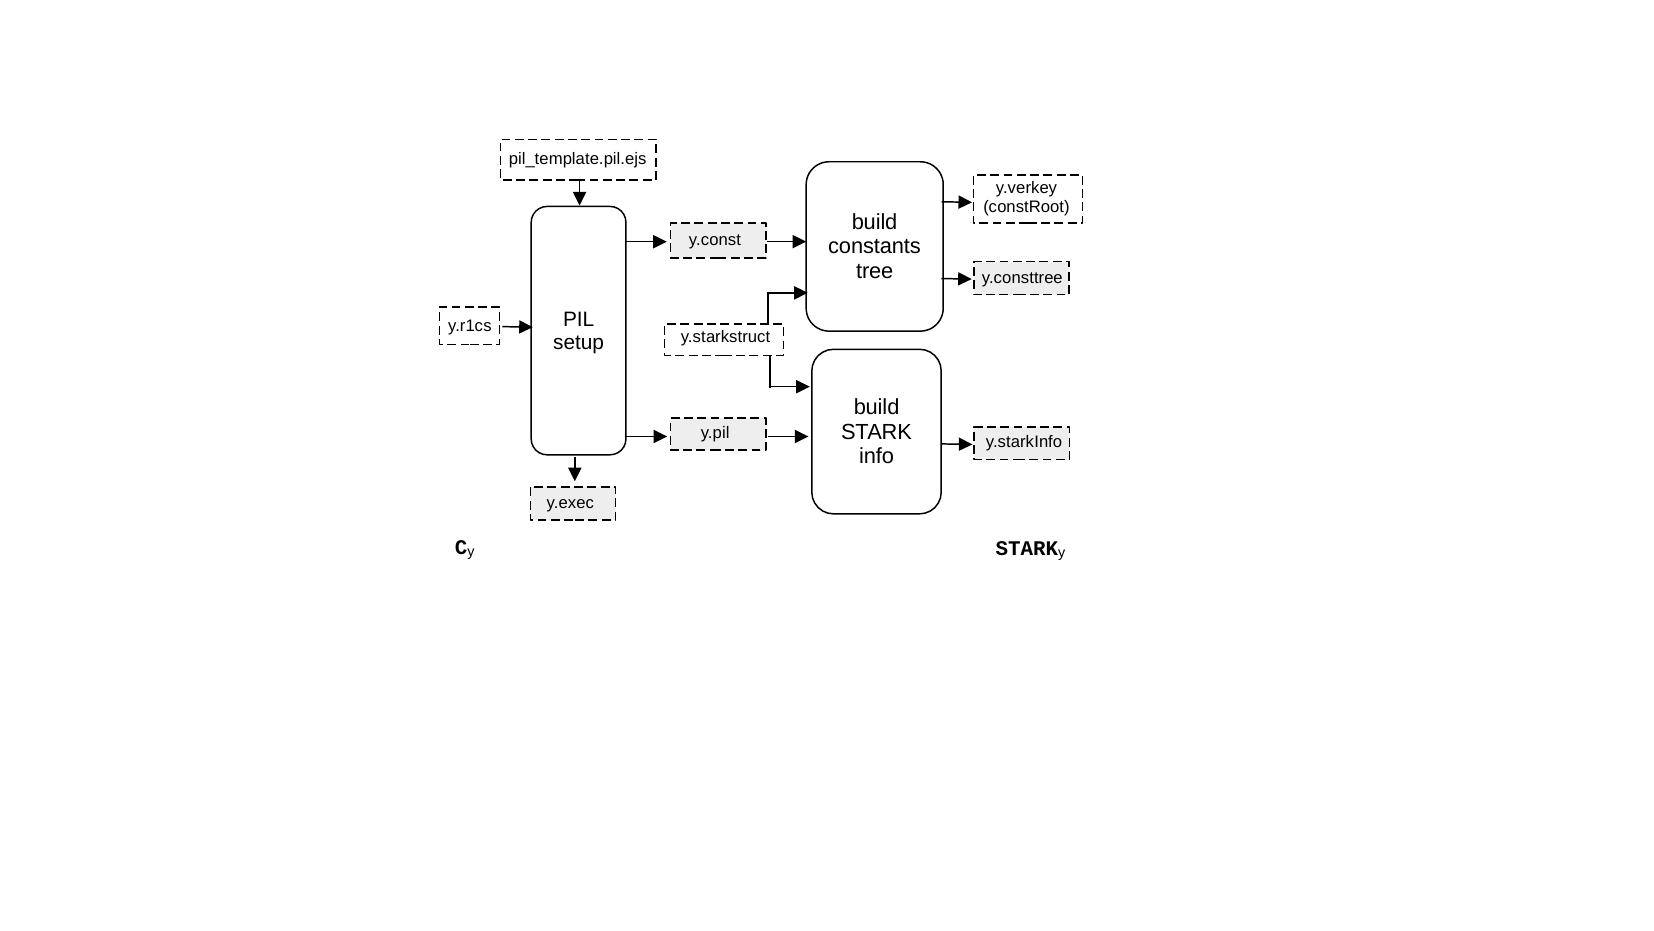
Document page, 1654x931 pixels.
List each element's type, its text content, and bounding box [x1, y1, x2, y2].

text_box y.r1cs [430, 309, 511, 343]
text_box Cy [439, 523, 491, 571]
text_box PIL setup [531, 206, 626, 455]
text_box y.consttree [965, 251, 1080, 305]
text_box build STARK info [811, 349, 942, 514]
text_box y.starkstruct [660, 320, 792, 354]
text_box pil_template.pil.ejs [462, 132, 694, 186]
text_box STARKy [980, 523, 1131, 571]
text_box y.const [650, 213, 780, 266]
text_box y.exec [523, 483, 618, 521]
text_box y.pil [650, 416, 780, 450]
text_box y.verkey (constRoot) [953, 161, 1100, 233]
text_box build constants tree [806, 161, 944, 332]
text_box y.starkInfo [954, 415, 1094, 469]
